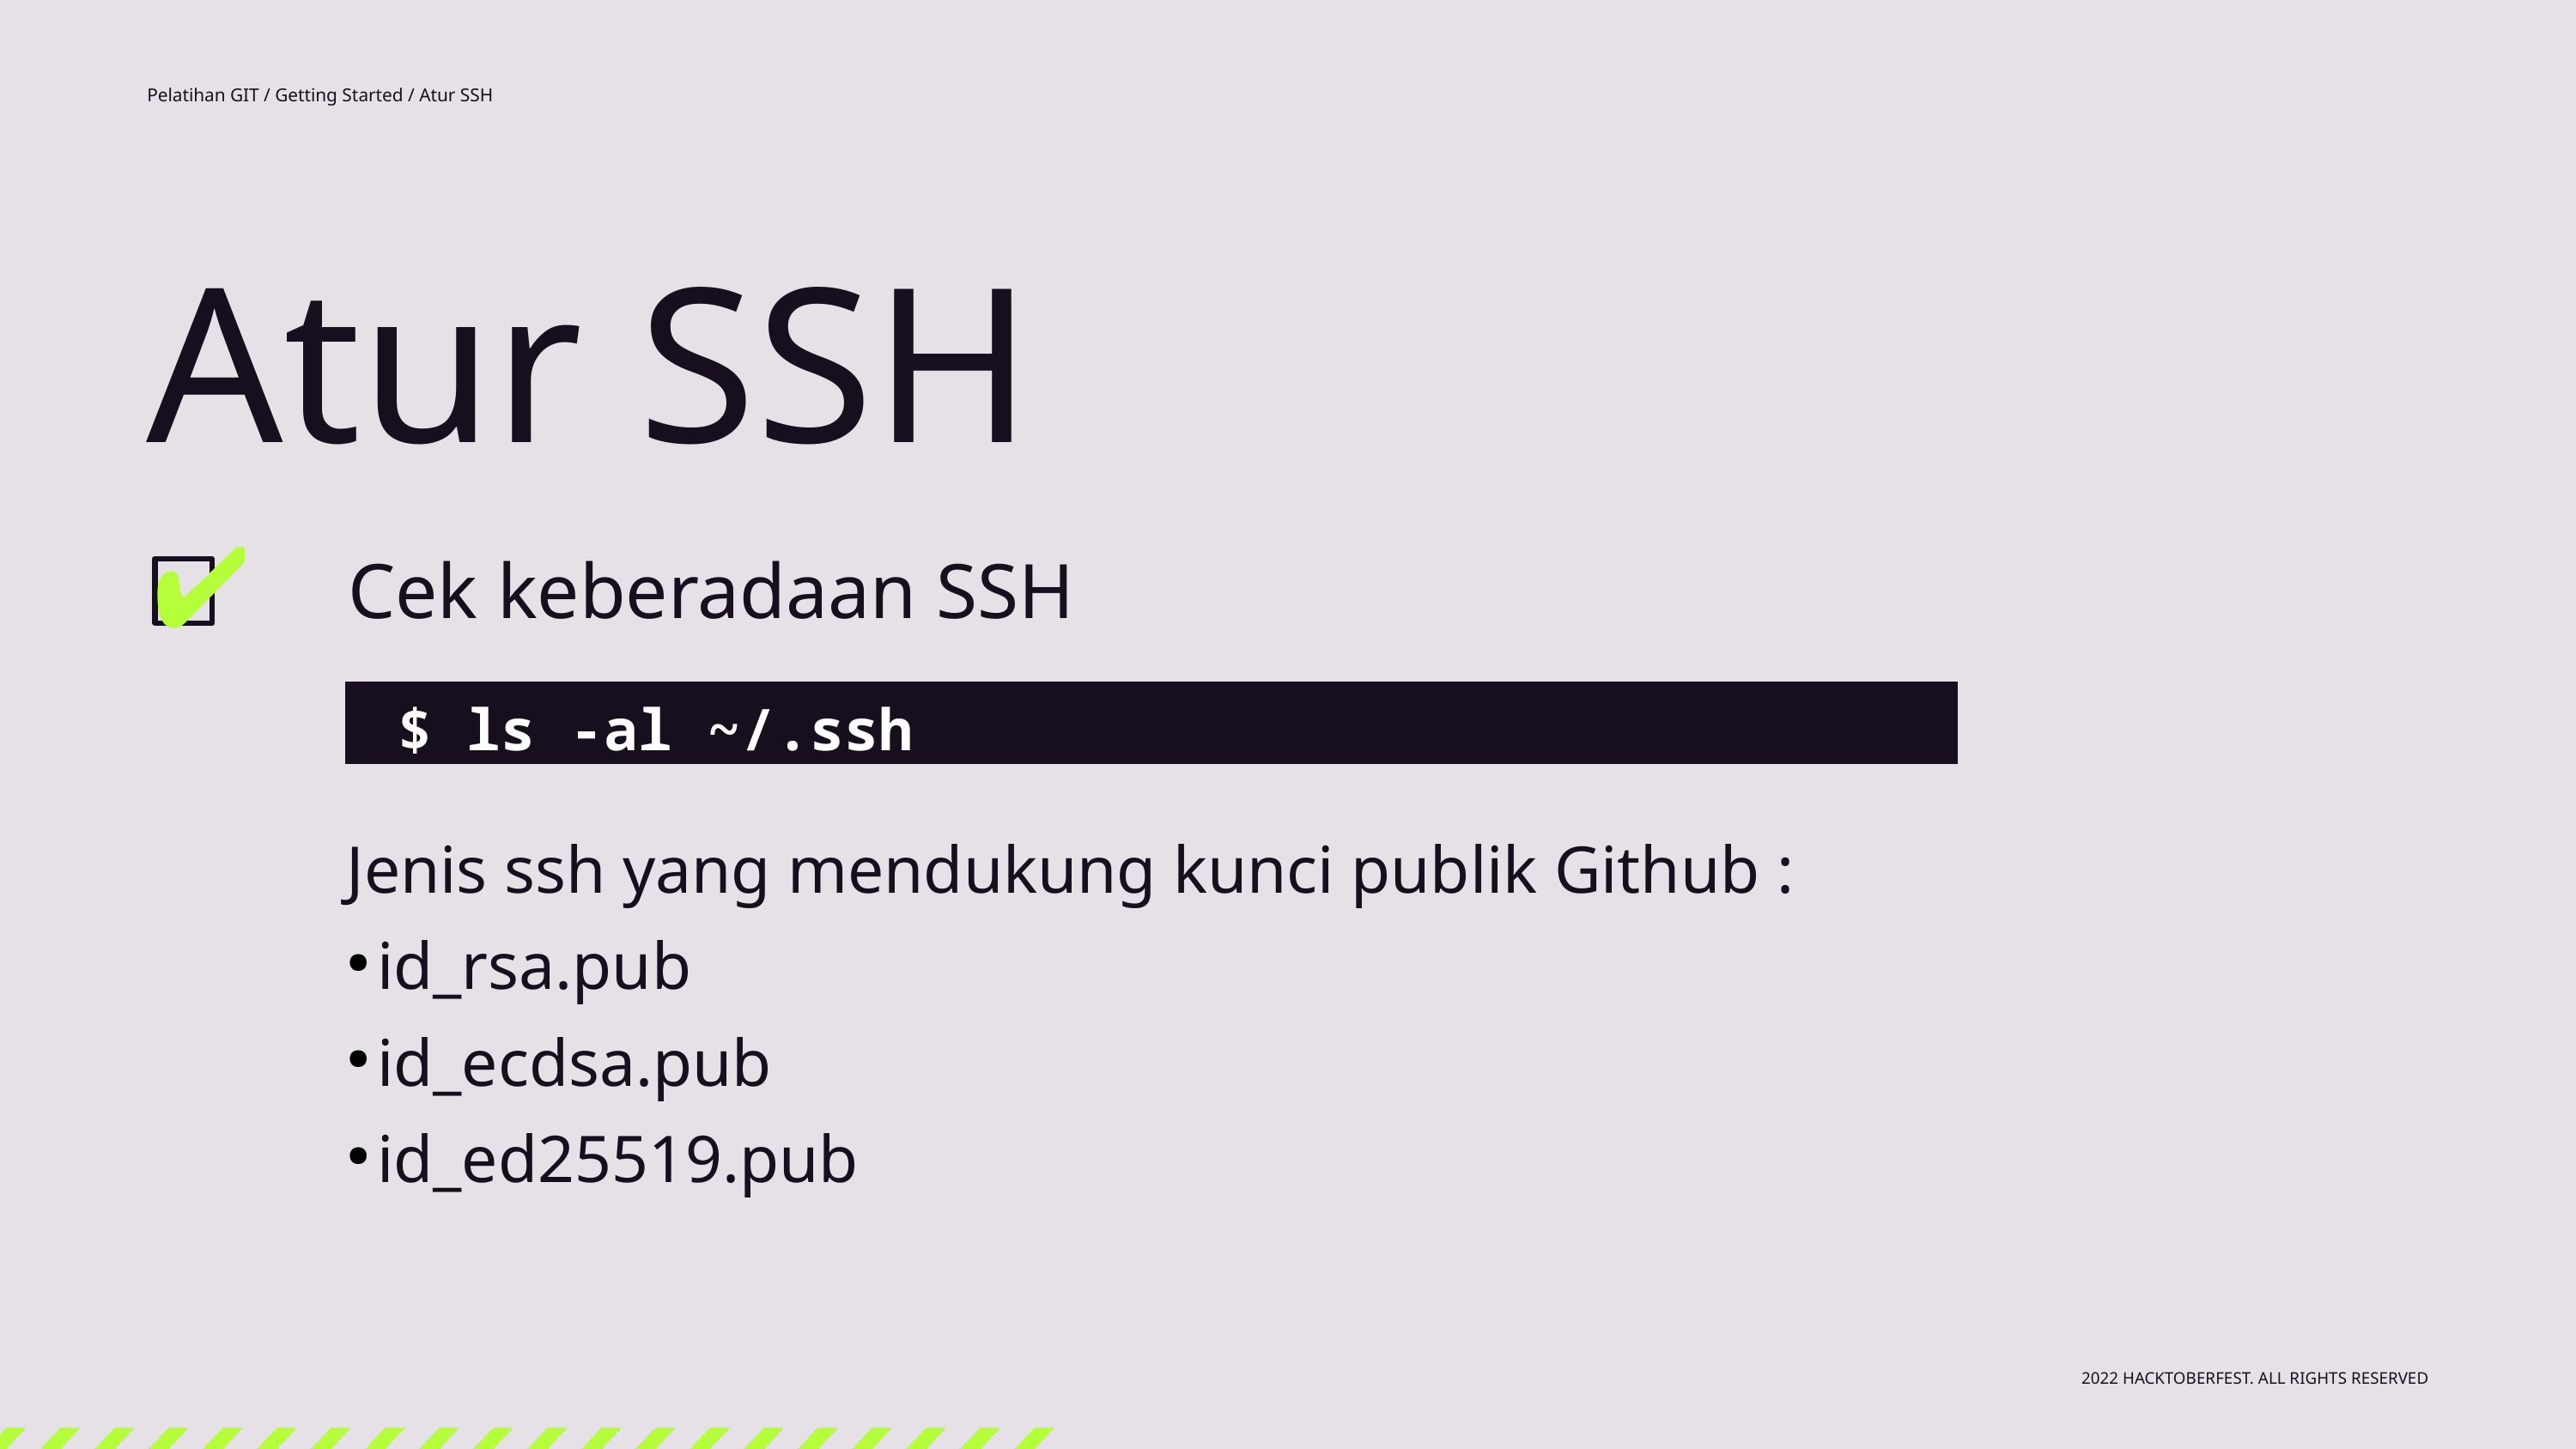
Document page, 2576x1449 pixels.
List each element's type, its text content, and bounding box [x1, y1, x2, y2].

text_box Cek keberadaan SSH [348, 520, 1959, 634]
text_box Jenis ssh yang mendukung kunci publik Github : id_rsa.pub id_ecdsa.pub id_ed25519.pub [346, 809, 2202, 1197]
text_box Atur SSH [133, 206, 1234, 477]
picture [0, 1428, 1054, 1449]
text_box $ ls -al ~/.ssh [346, 682, 1957, 763]
text_box 2022 HACKTOBERFEST. ALL RIGHTS RESERVED [1978, 1361, 2429, 1387]
text_box Pelatihan GIT / Getting Started / Atur SSH [147, 68, 612, 106]
text_box  [155, 477, 220, 655]
